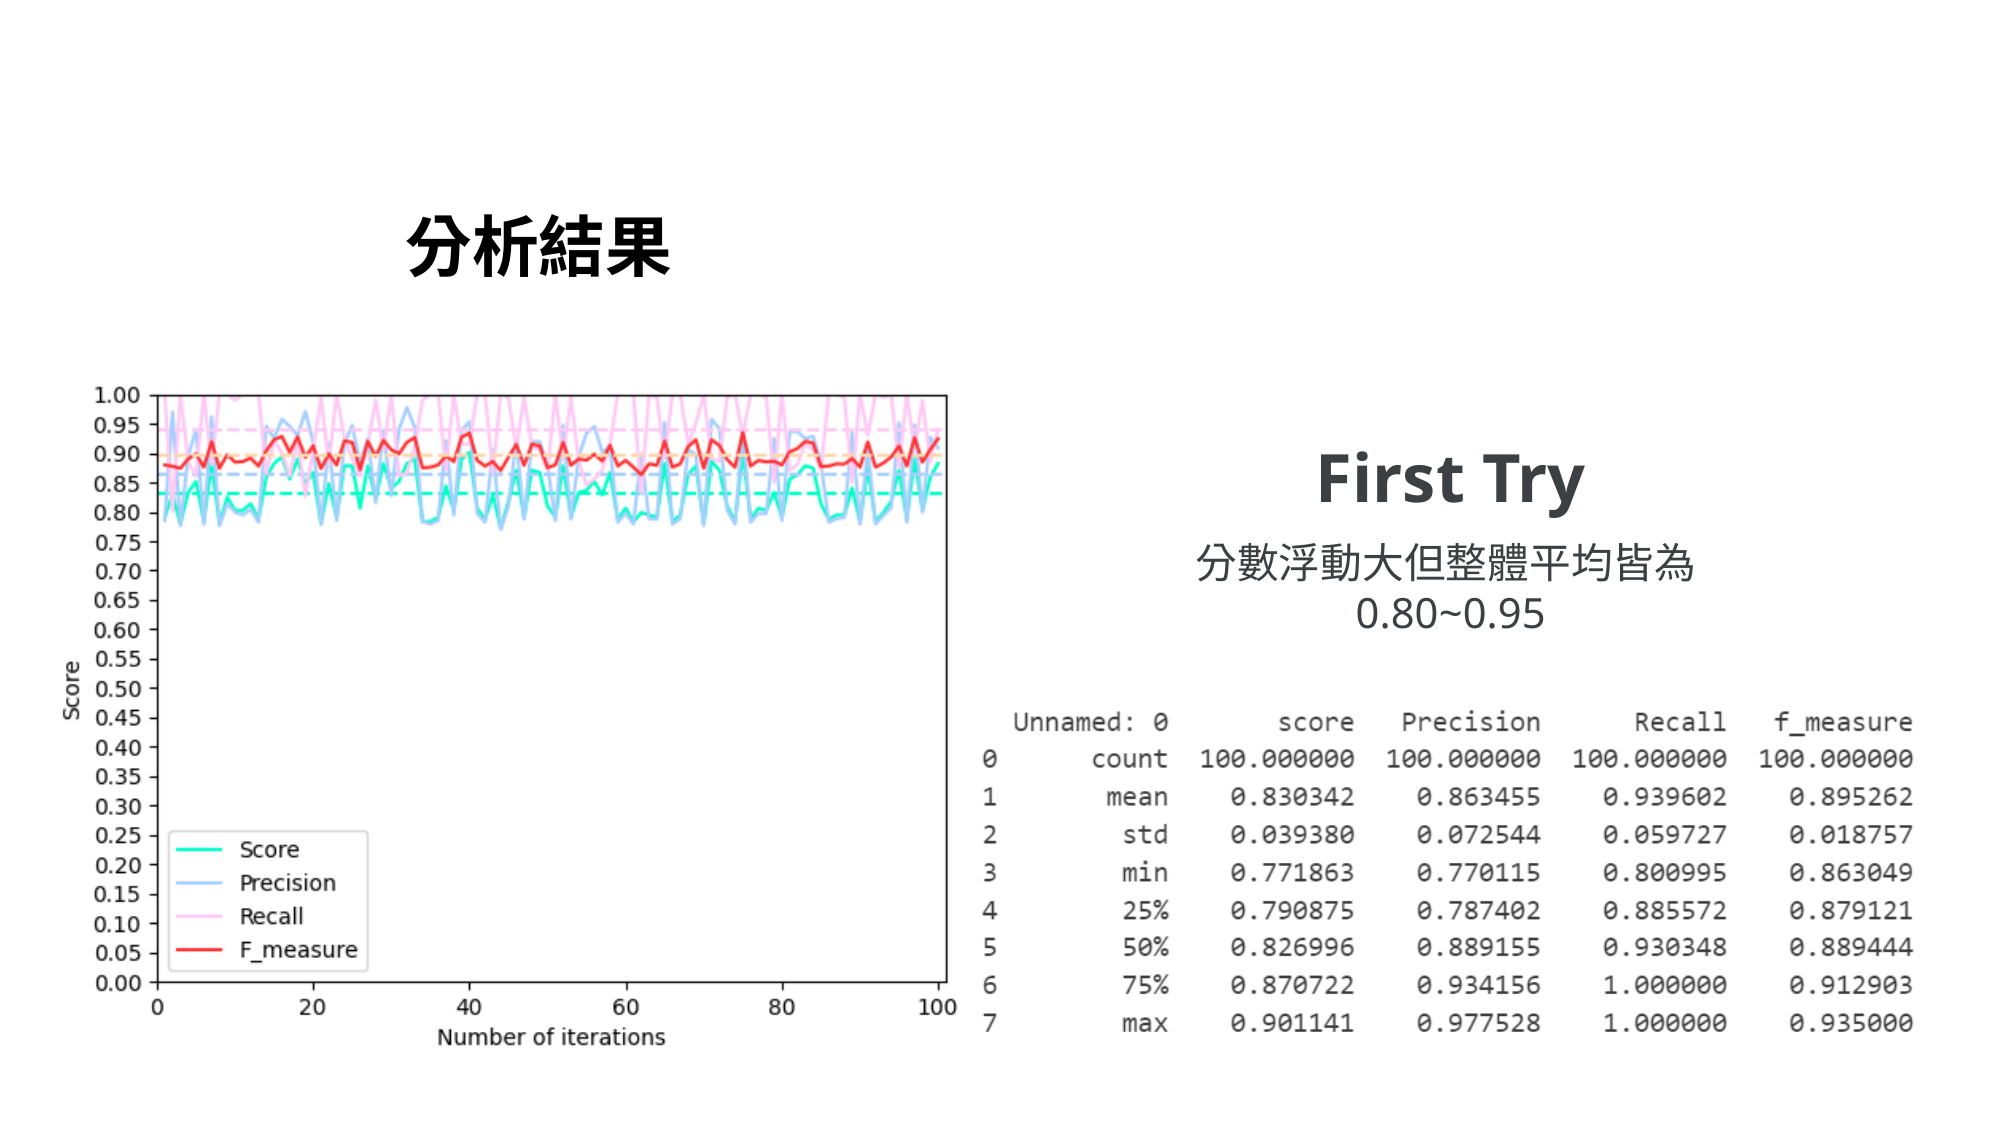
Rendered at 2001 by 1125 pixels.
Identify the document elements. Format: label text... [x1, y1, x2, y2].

title 分析結果 [38, 163, 1039, 336]
text_box 分數浮動大但整體平均皆為0.80~0.95 [1119, 529, 1782, 645]
text_box First Try [1288, 428, 1614, 523]
picture [30, 372, 1927, 1067]
